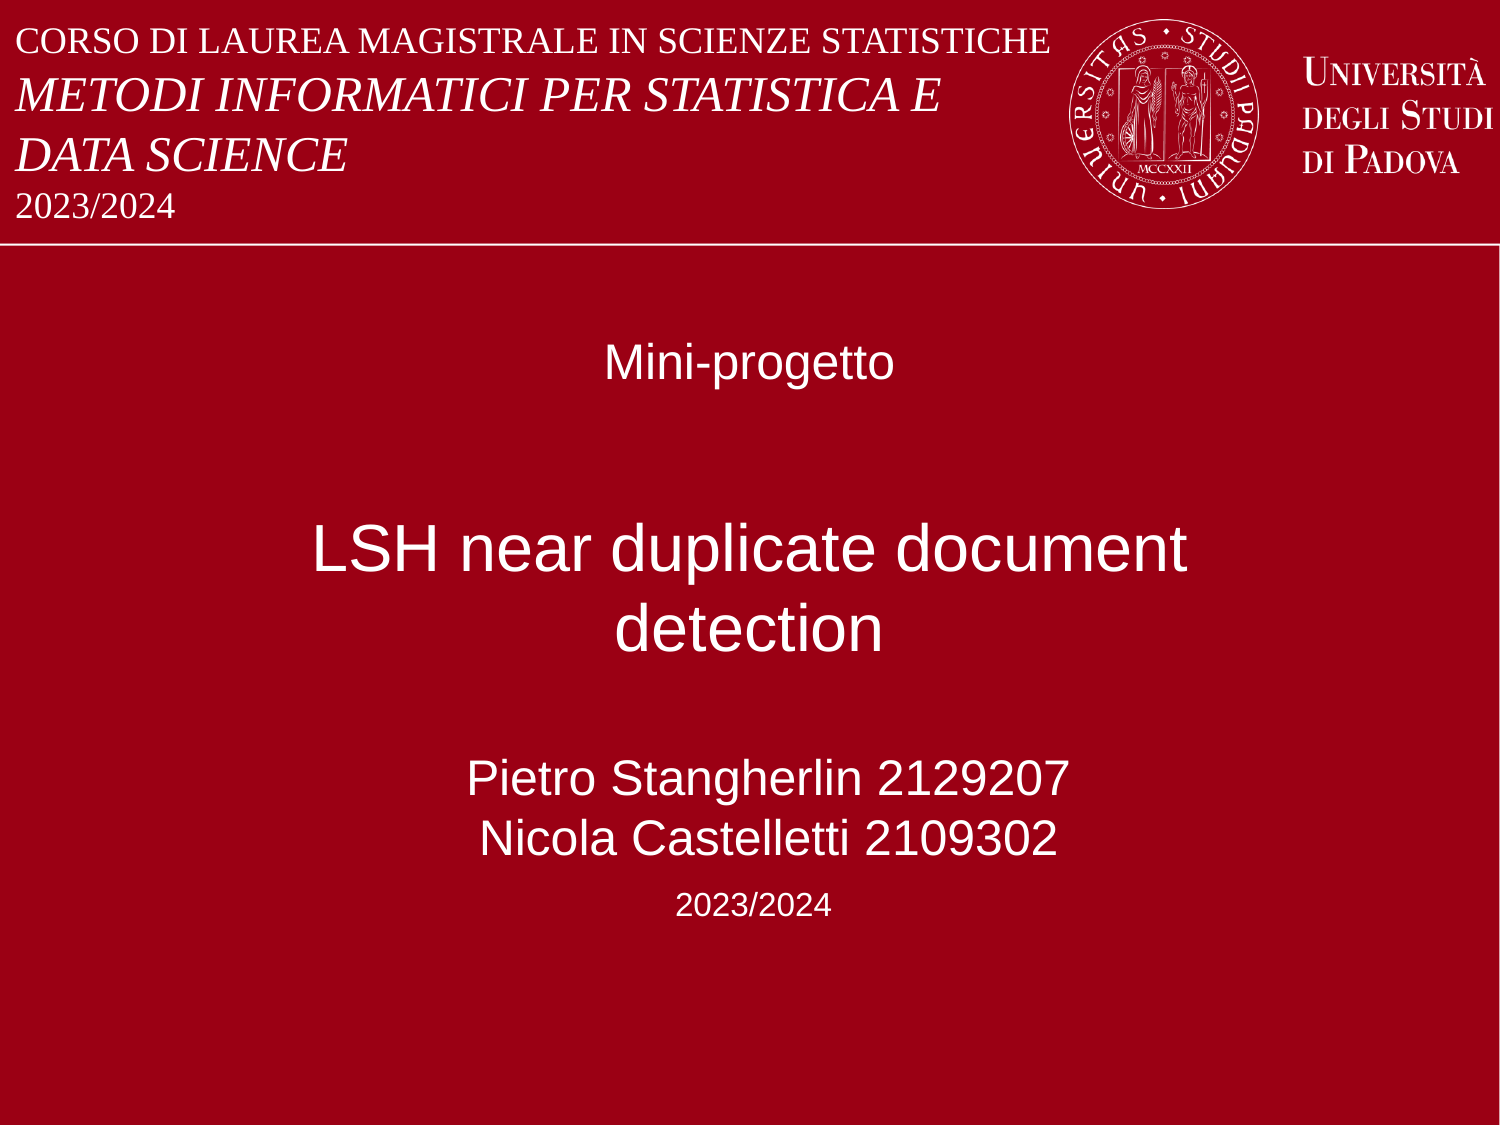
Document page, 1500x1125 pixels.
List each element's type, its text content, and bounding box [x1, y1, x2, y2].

text_box Pietro Stangherlin 2129207 Nicola Castelletti 2109302 [131, 695, 1407, 916]
text_box LSH near duplicate document detection [224, 497, 1275, 628]
